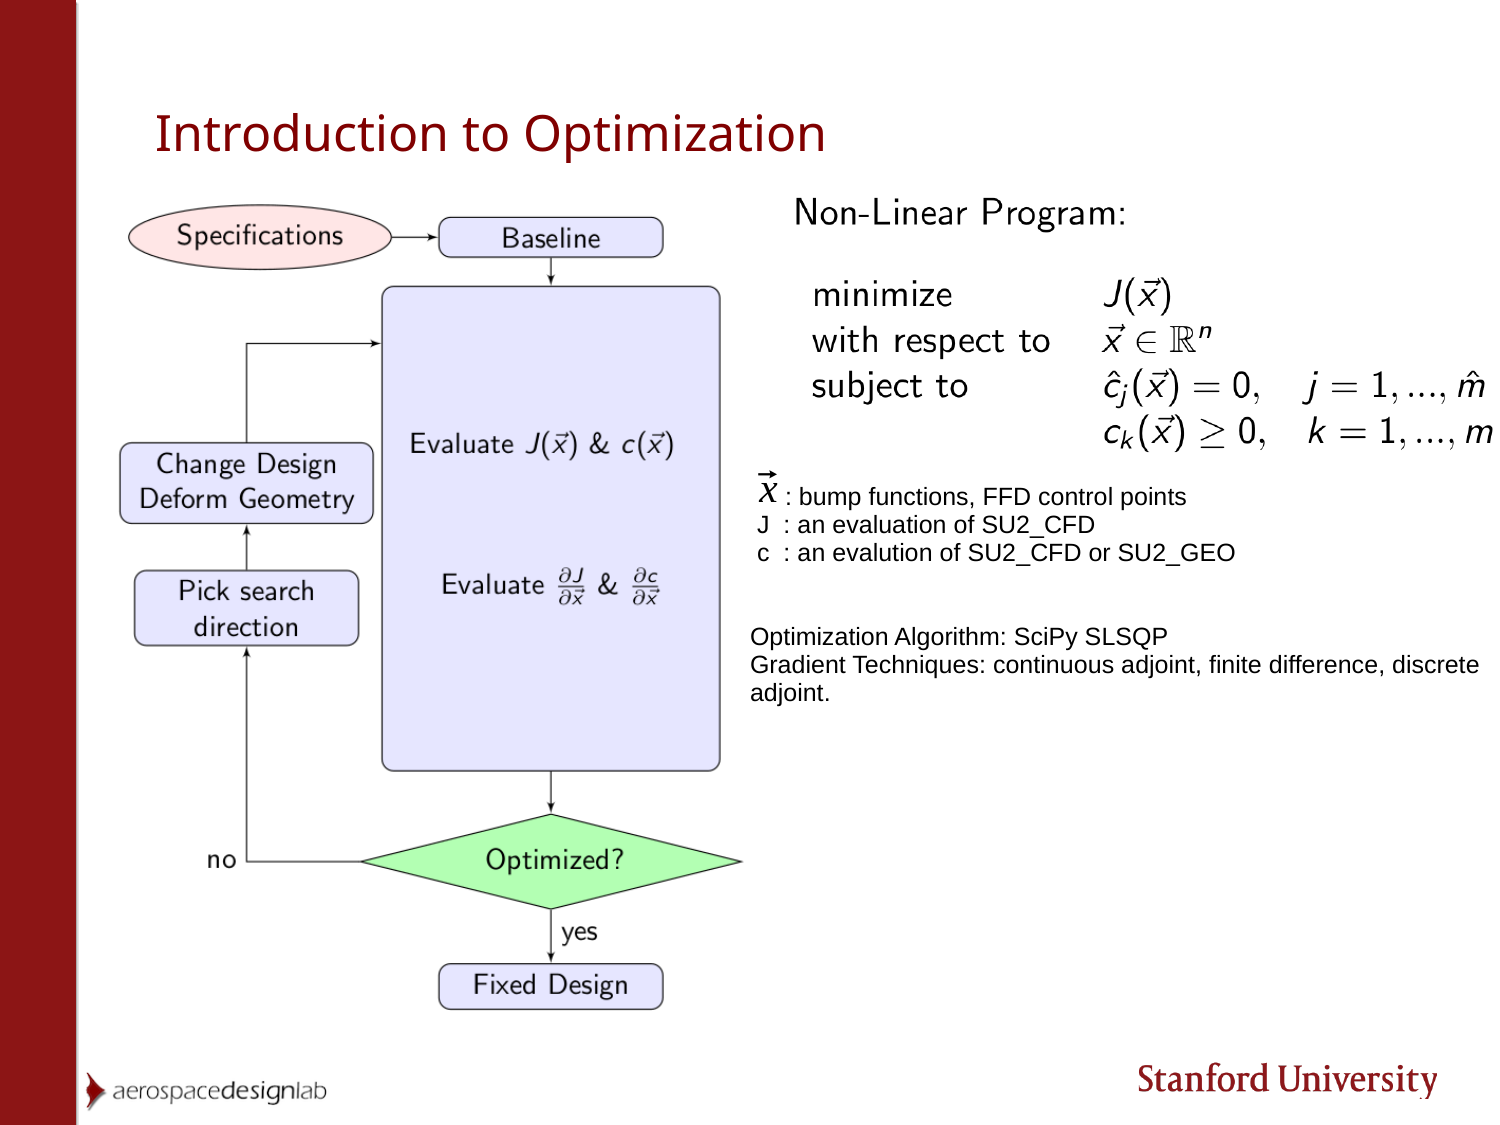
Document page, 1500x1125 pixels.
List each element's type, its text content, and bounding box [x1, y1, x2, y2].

chart [749, 464, 786, 512]
text_box : bump functions, FFD control points J : an evaluation of SU2_CFD c : an evalution of SU2_CFD or SU2_GEO Optimization Algorithm: SciPy SLSQP Gradient Techniques: continuous adjoint, finite difference, discrete adjoint. [750, 483, 1486, 916]
text_box Introduction to Optimization [155, 78, 1420, 186]
picture [90, 164, 750, 1032]
picture [82, 1071, 330, 1112]
picture [783, 163, 1500, 465]
